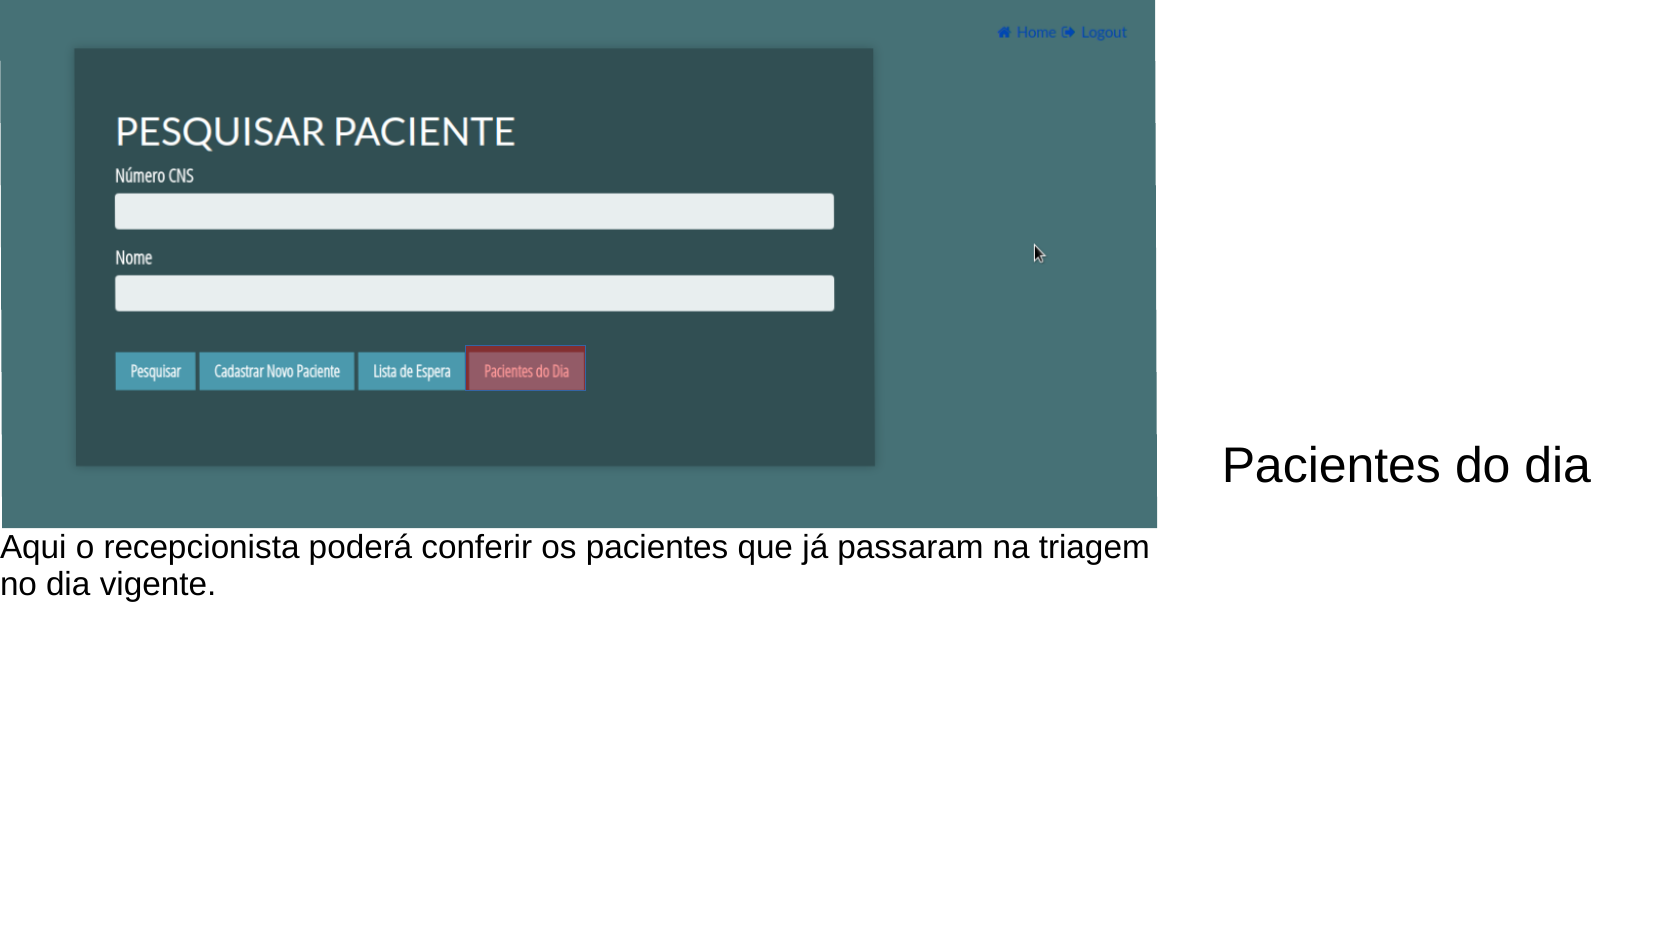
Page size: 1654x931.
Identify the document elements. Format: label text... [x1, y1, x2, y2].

picture [0, 0, 1158, 529]
text_box Aqui o recepcionista poderá conferir os pacientes que já passaram na triagem no dia vigente. [0, 528, 1156, 931]
subtitle Pacientes do dia [1157, 0, 1654, 931]
text_box [465, 345, 586, 391]
